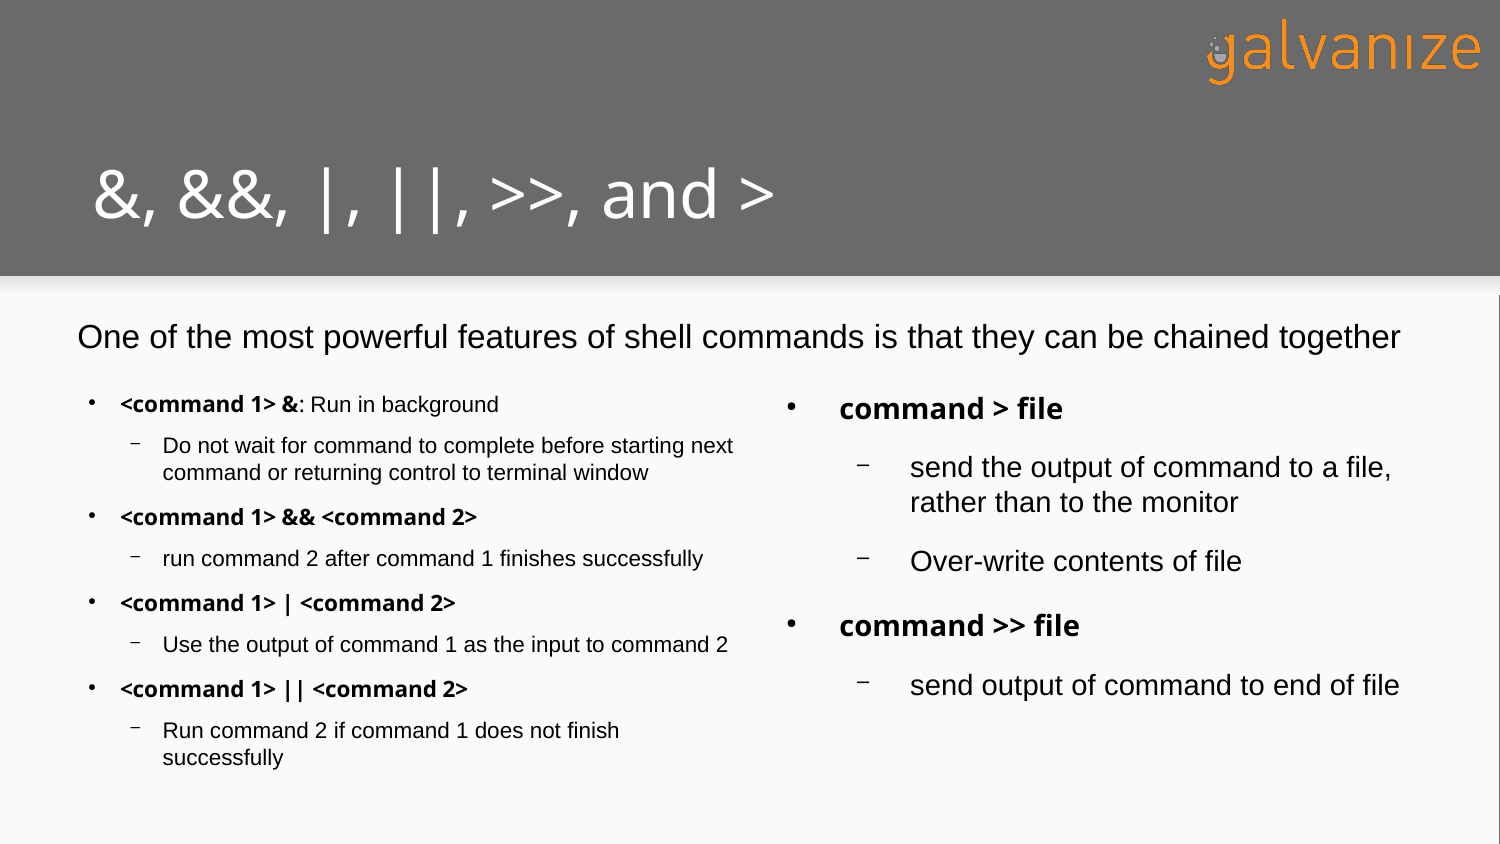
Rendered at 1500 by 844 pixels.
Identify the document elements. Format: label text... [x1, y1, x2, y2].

title &, &&, |, ||, >>, and > [77, 121, 1427, 248]
list <command 1> &: Run in background Do not wait for command to complete before starting next command or returning control to terminal window <command 1> && <command 2> run command 2 after command 1 finishes successfully <command 1> | <command 2> Use the output of command 1 as the input to command 2 <command 1> || <command 2> Run command 2 if command 1 does not finish successfully [77, 390, 736, 796]
picture [1207, 19, 1480, 85]
list command > file send the output of command to a file, rather than to the monitor Over-write contents of file command >> file send output of command to end of file [768, 390, 1427, 760]
list One of the most powerful features of shell commands is that they can be chained together [77, 314, 1426, 376]
